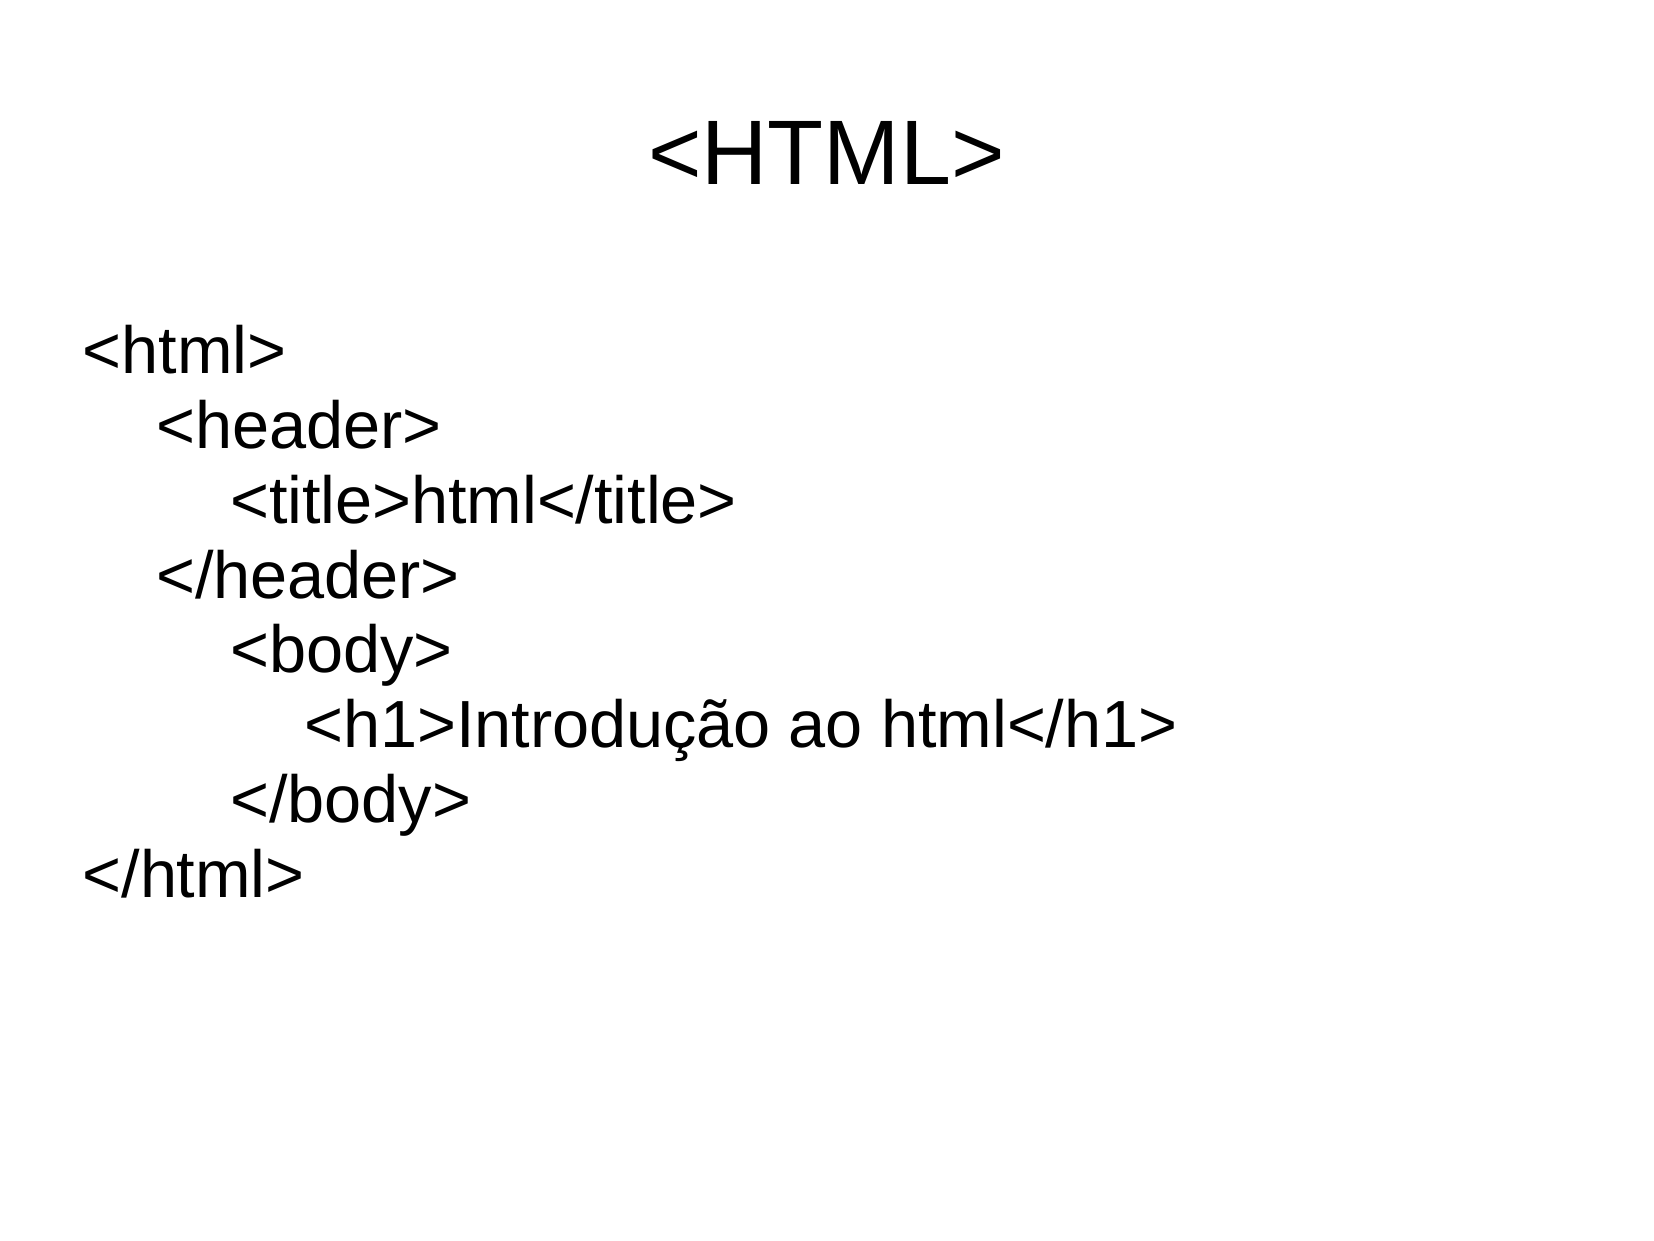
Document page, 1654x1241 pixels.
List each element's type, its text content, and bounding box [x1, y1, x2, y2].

subtitle <html> <header> <title>html</title> </header> <body> <h1>Introdução ao html</h1> </body> </html> [82, 290, 1571, 1010]
title <HTML> [82, 49, 1571, 257]
